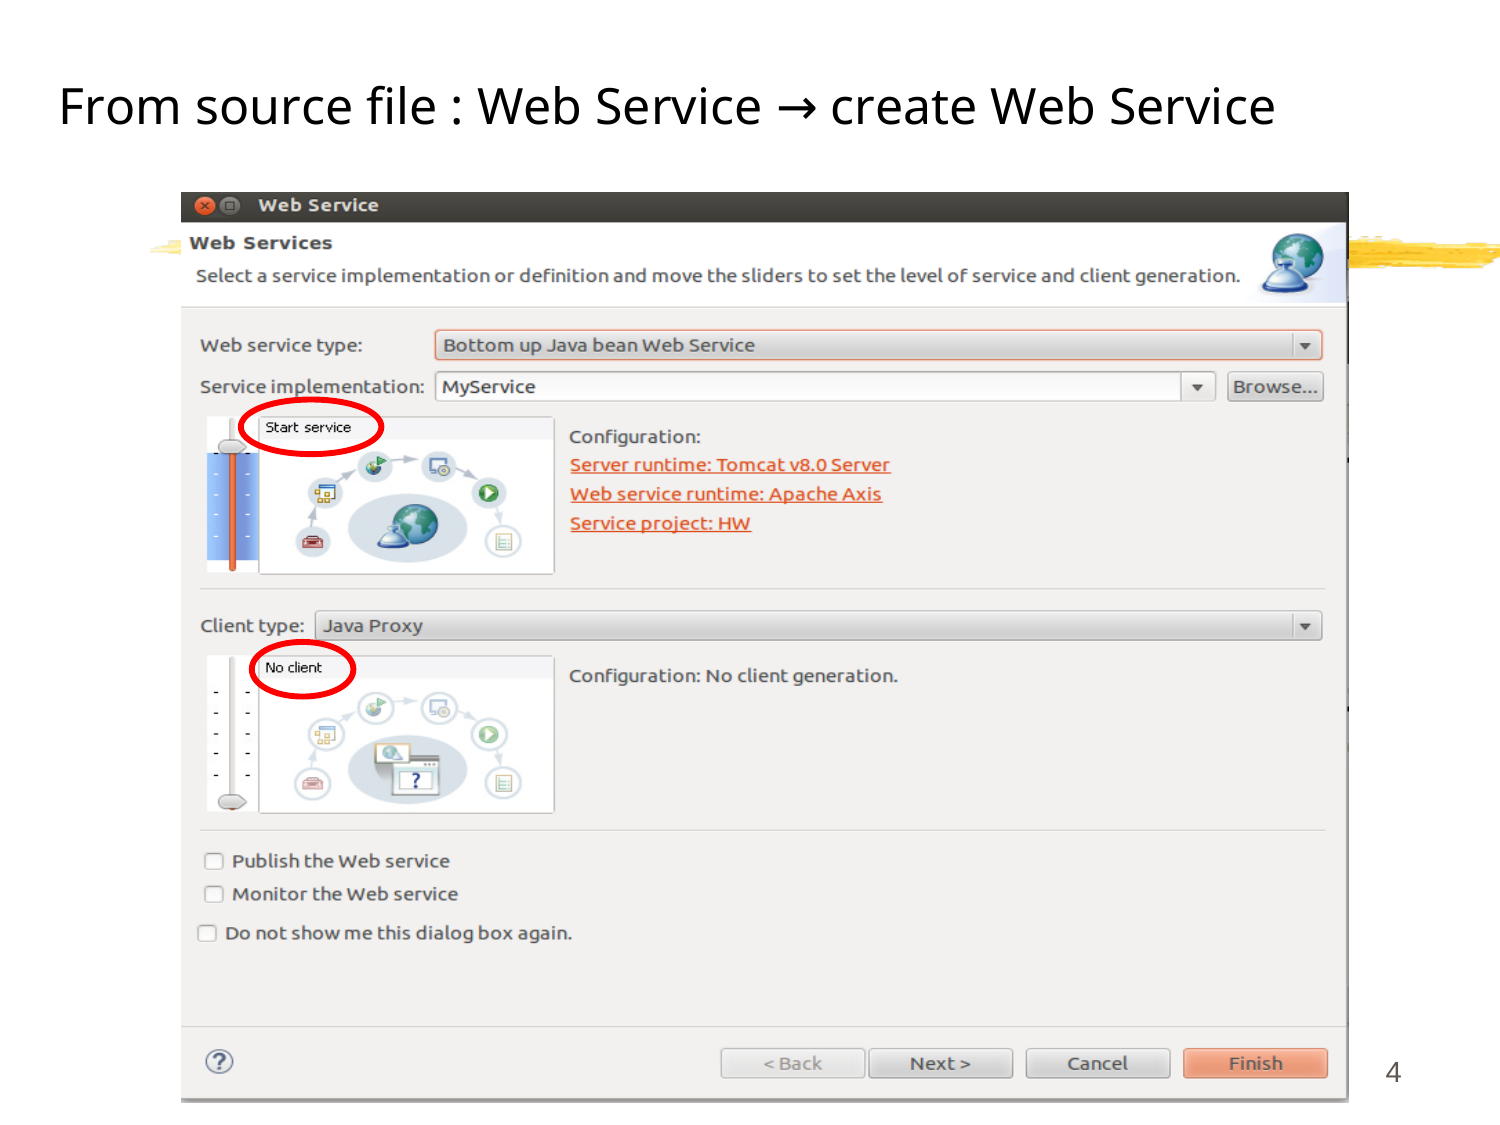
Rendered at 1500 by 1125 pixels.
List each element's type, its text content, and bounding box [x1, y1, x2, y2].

picture [150, 192, 1500, 1103]
title From source file : Web Service → create Web Service [58, 28, 1401, 186]
